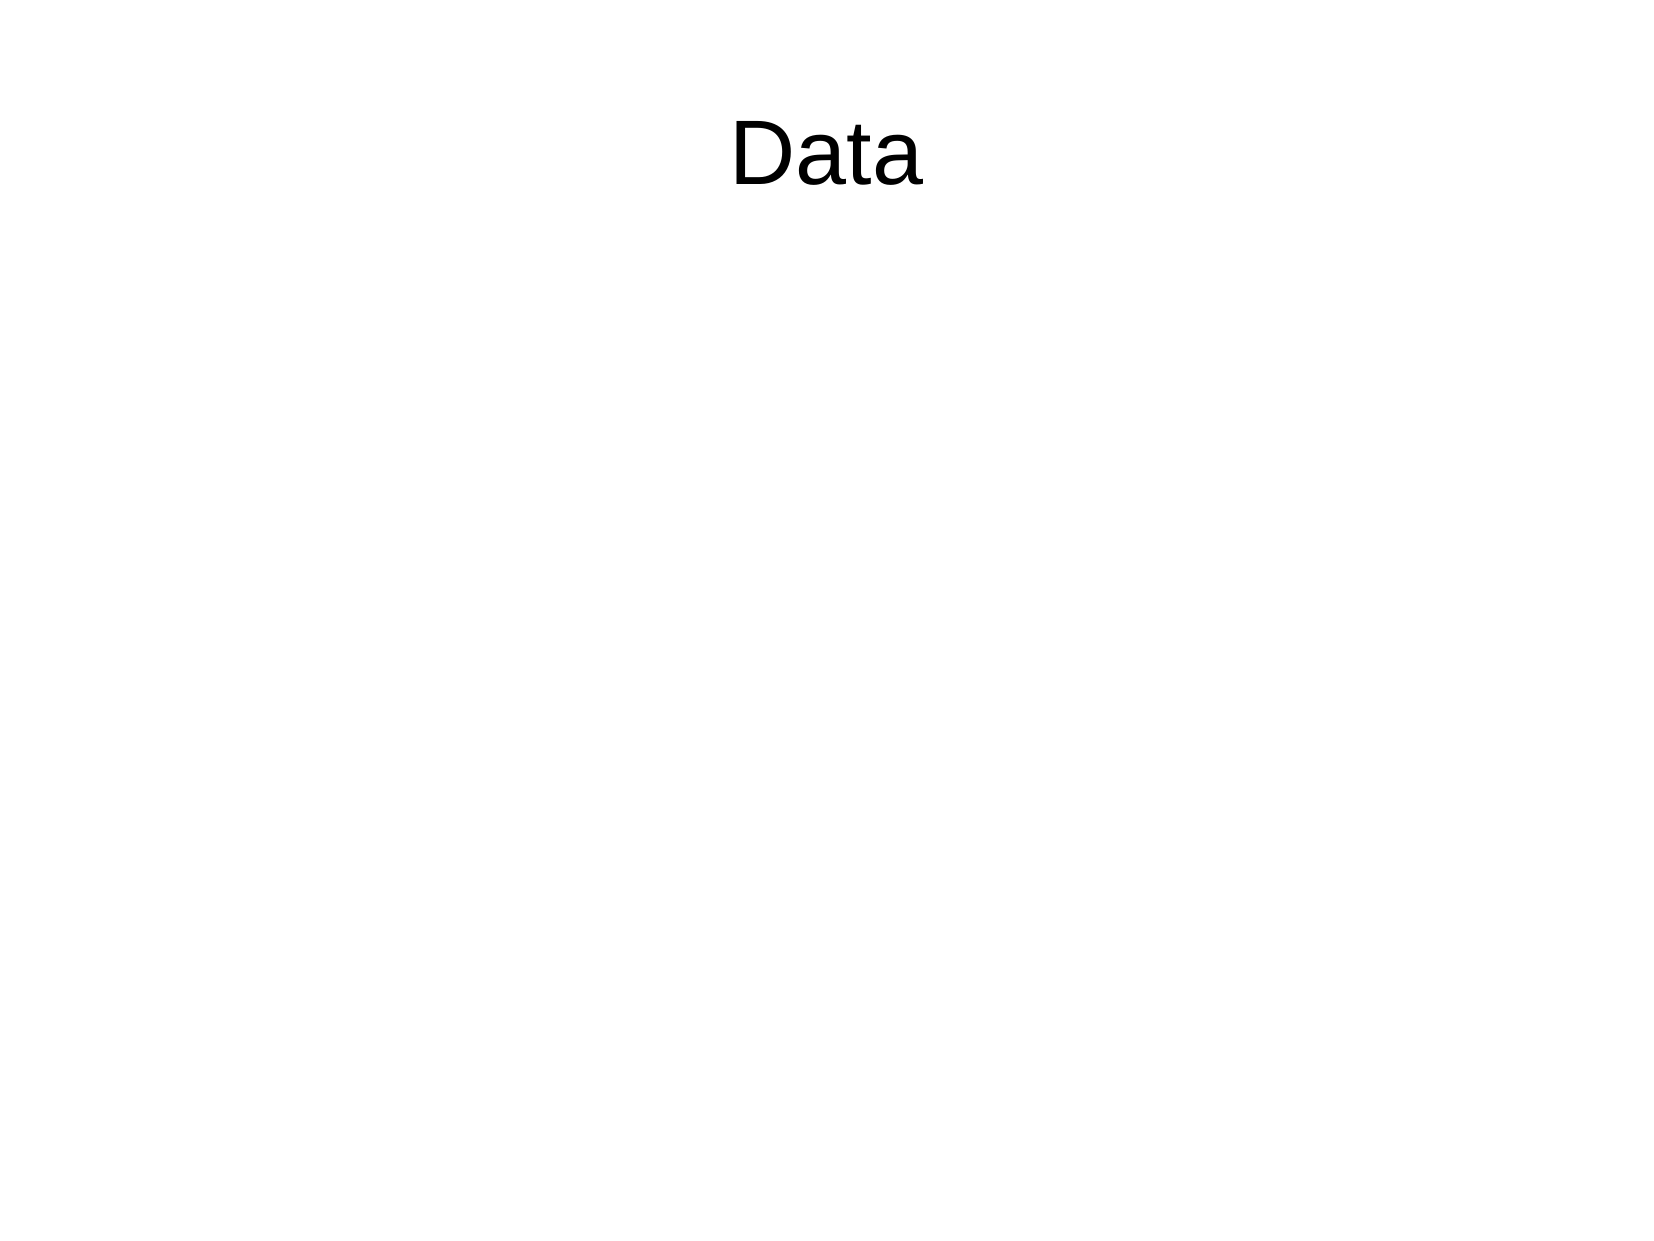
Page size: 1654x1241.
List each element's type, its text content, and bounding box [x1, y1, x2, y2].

title Data [82, 49, 1571, 257]
